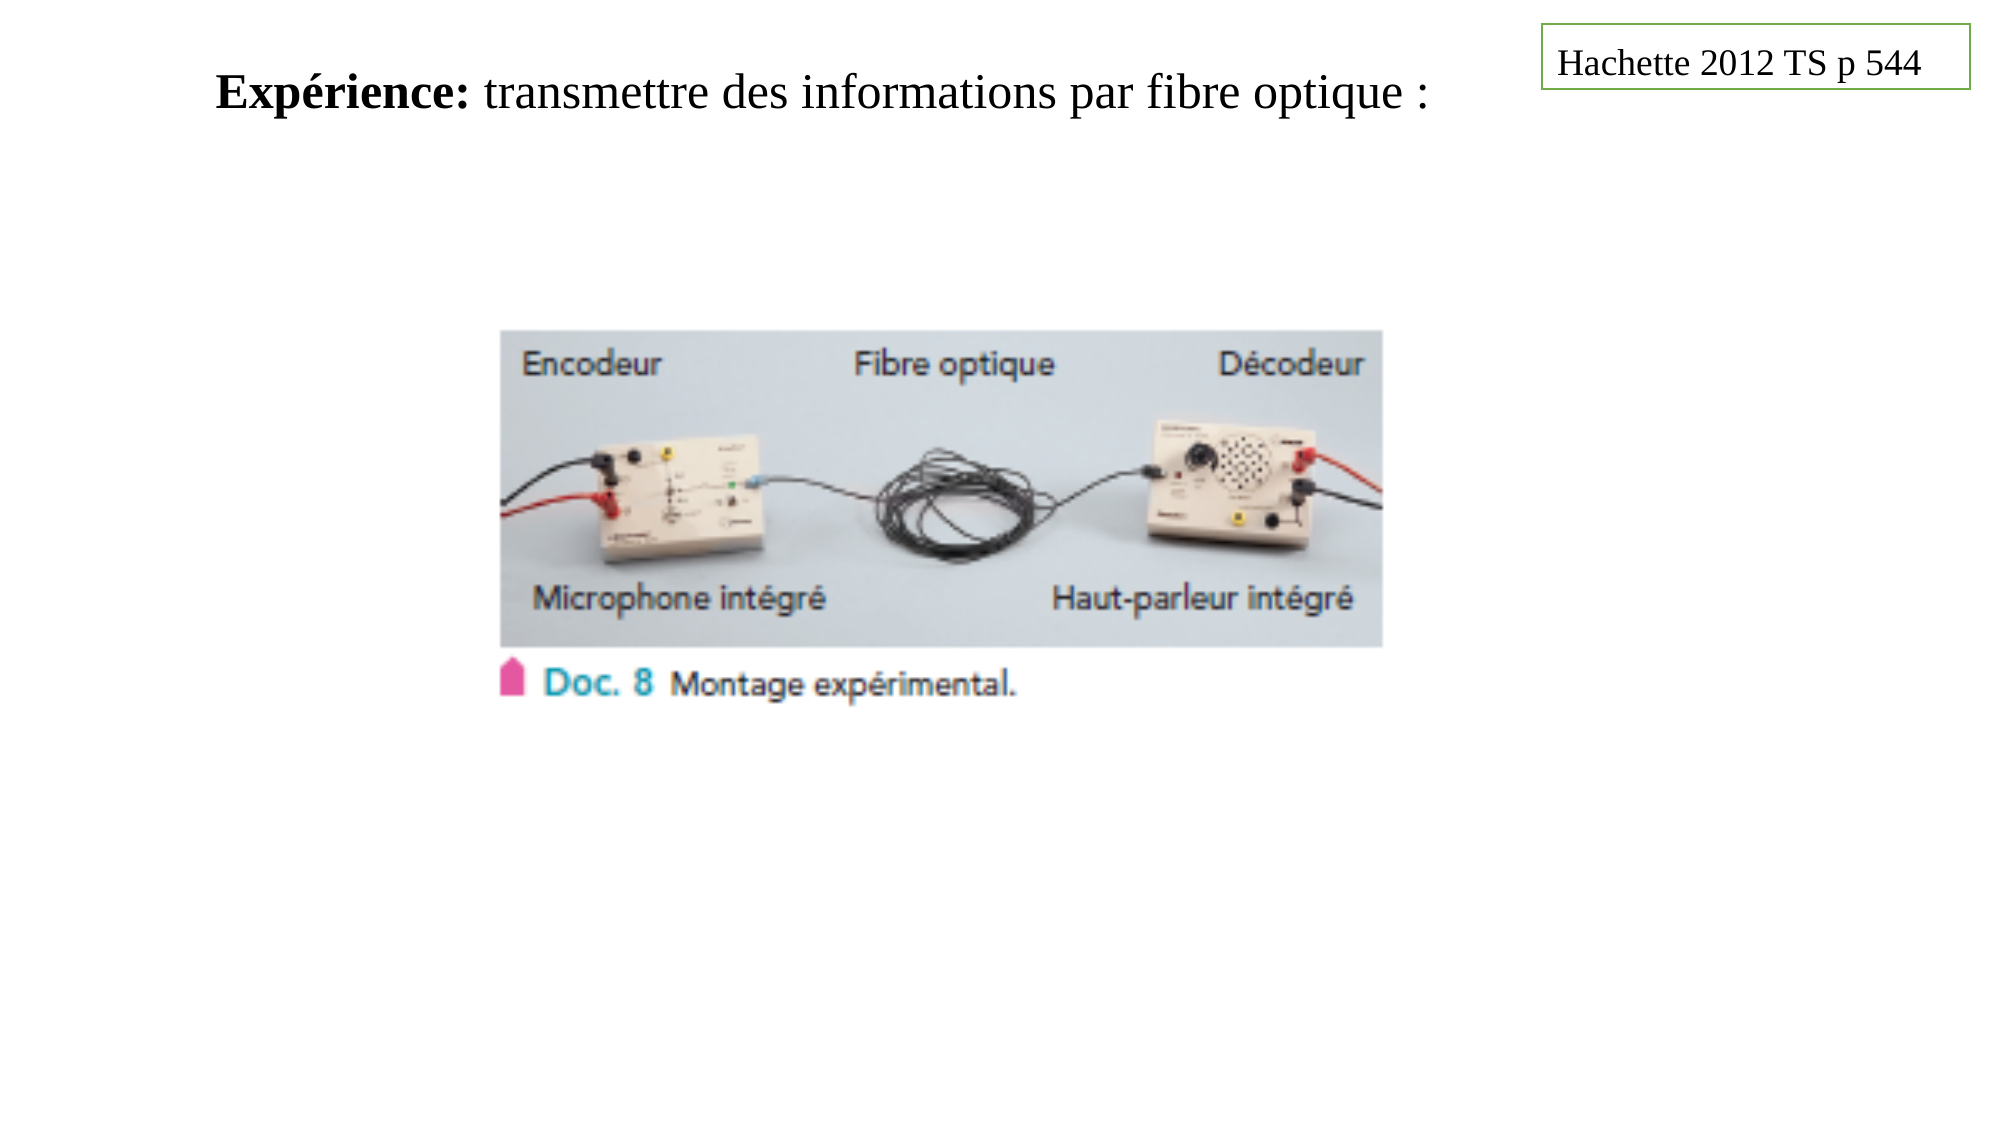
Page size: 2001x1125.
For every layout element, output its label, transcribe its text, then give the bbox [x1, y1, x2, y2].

picture [478, 311, 1414, 714]
text_box Hachette 2012 TS p 544 [1542, 27, 1980, 91]
text_box Expérience: transmettre des informations par fibre optique : [127, 46, 1474, 126]
